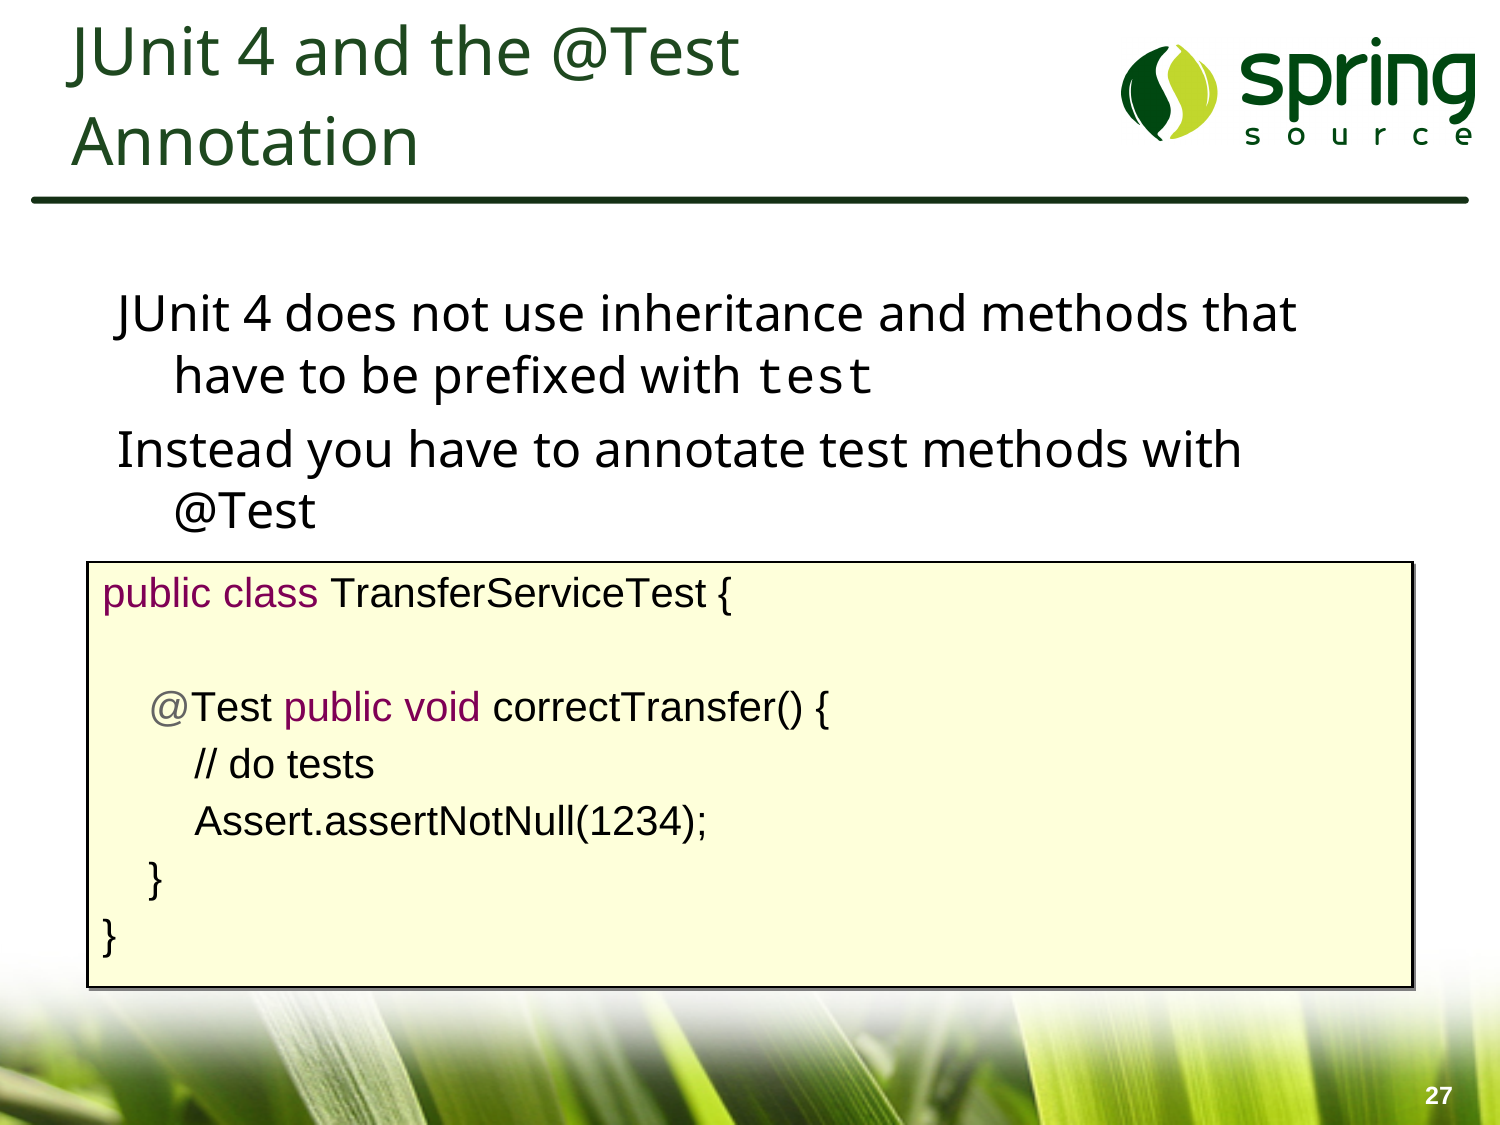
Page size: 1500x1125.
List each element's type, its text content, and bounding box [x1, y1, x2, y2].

list JUnit 4 does not use inheritance and methods that have to be prefixed with test Instead you have to annotate test methods with @Test [103, 275, 1394, 532]
picture [1121, 37, 1475, 145]
title JUnit 4 and the @Test Annotation [56, 5, 1089, 184]
text_box public class TransferServiceTest { @Test public void correctTransfer() { // do tests Assert.assertNotNull(1234); } } [87, 562, 1413, 988]
picture [0, 944, 1500, 1125]
